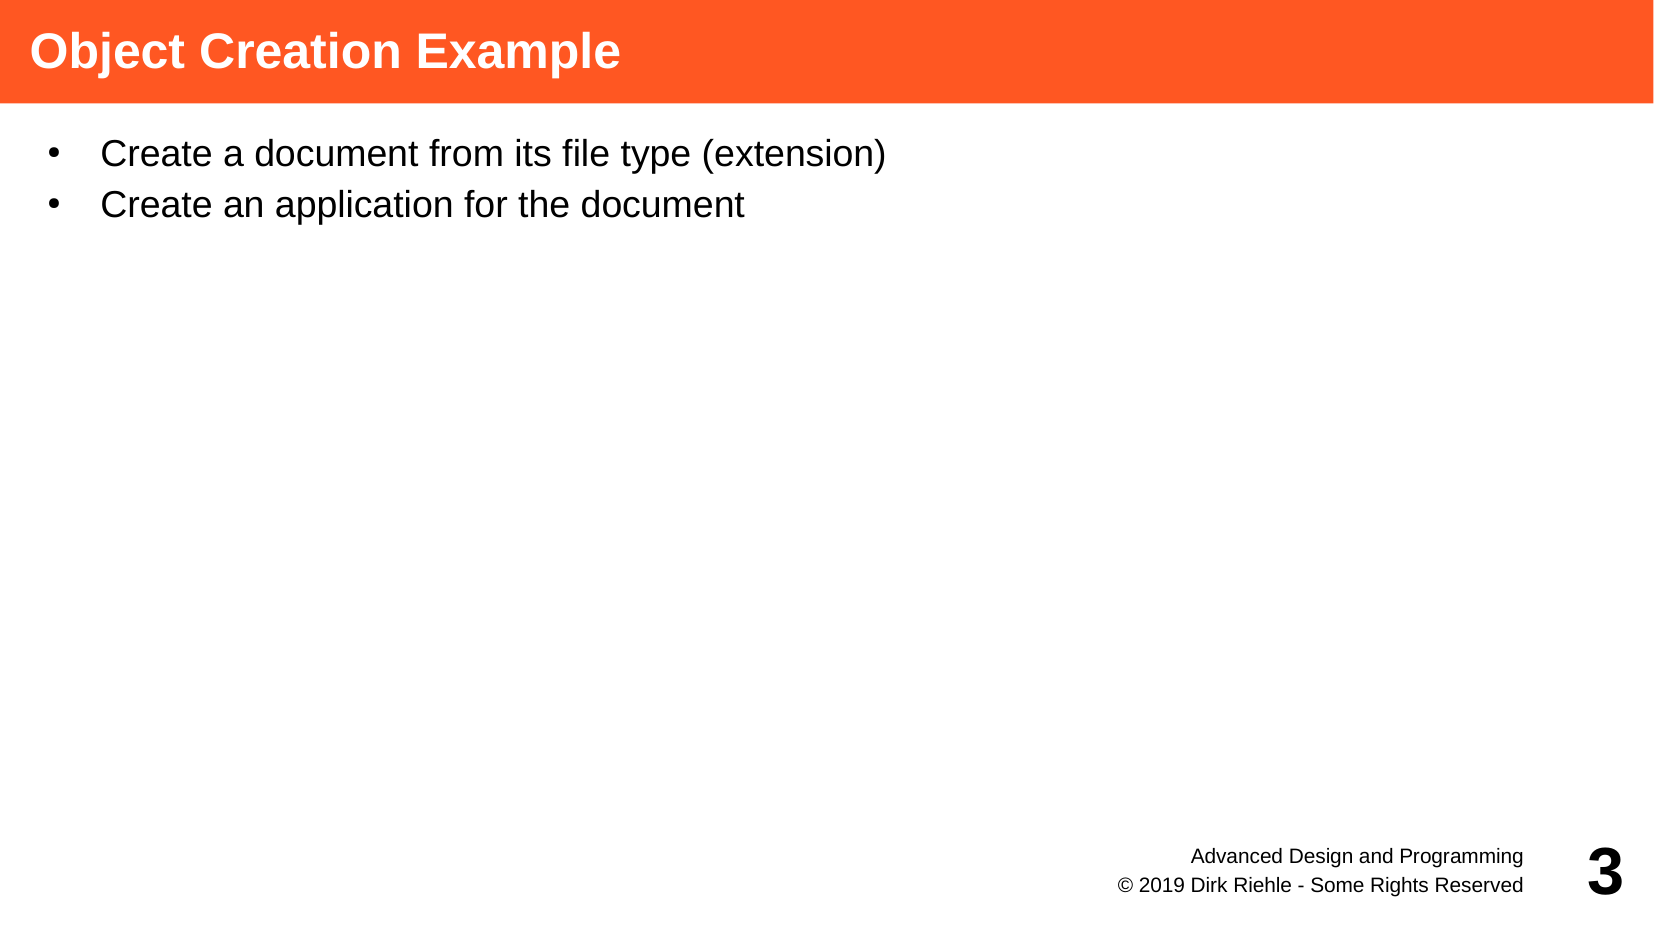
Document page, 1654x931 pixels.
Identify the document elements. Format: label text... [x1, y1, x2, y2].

list Create a document from its file type (extension) Create an application for the document [29, 132, 1625, 813]
title Object Creation Example [0, 0, 1654, 104]
